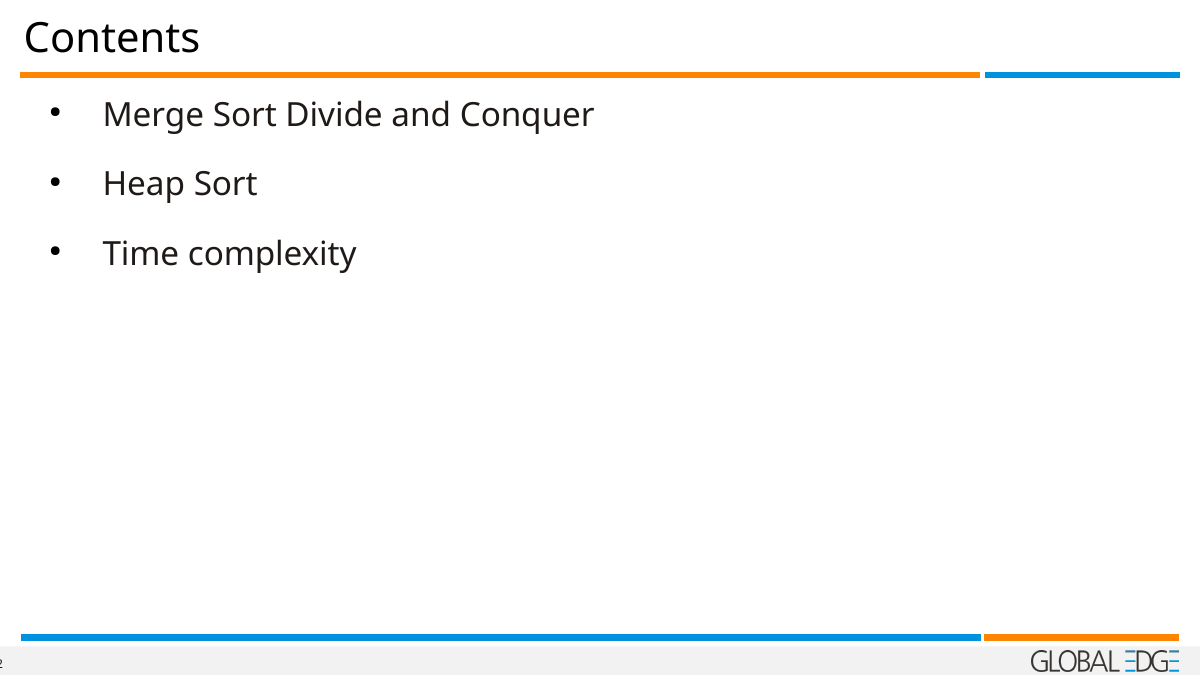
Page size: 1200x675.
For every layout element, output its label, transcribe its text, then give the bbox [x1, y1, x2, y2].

picture [1031, 650, 1179, 672]
list Merge Sort Divide and Conquer Heap Sort Time complexity [20, 87, 1179, 628]
title Contents [12, 9, 1088, 63]
